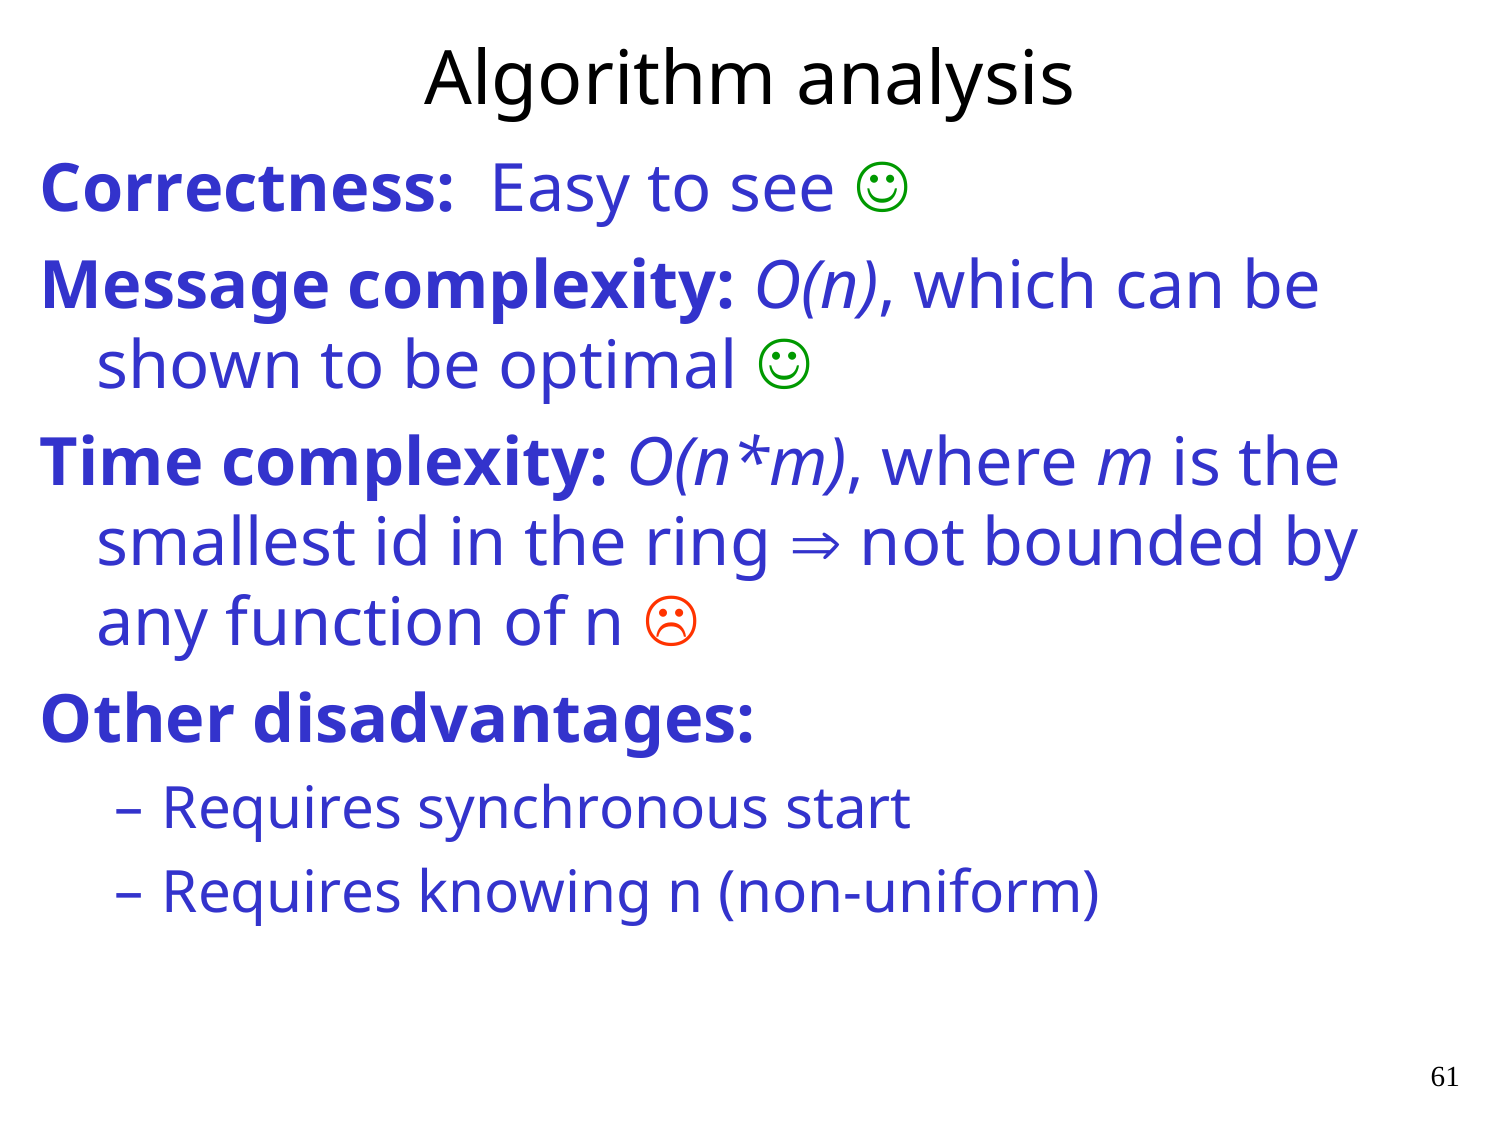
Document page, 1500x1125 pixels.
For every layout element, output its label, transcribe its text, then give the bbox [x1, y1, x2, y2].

list Correctness: Easy to see  Message complexity: O(n), which can be shown to be optimal  Time complexity: O(n*m), where m is the smallest id in the ring  not bounded by any function of n  Other disadvantages: Requires synchronous start Requires knowing n (non-uniform) [24, 137, 1476, 1038]
title Algorithm analysis [24, 24, 1476, 126]
text_box <number> [1162, 1049, 1476, 1101]
